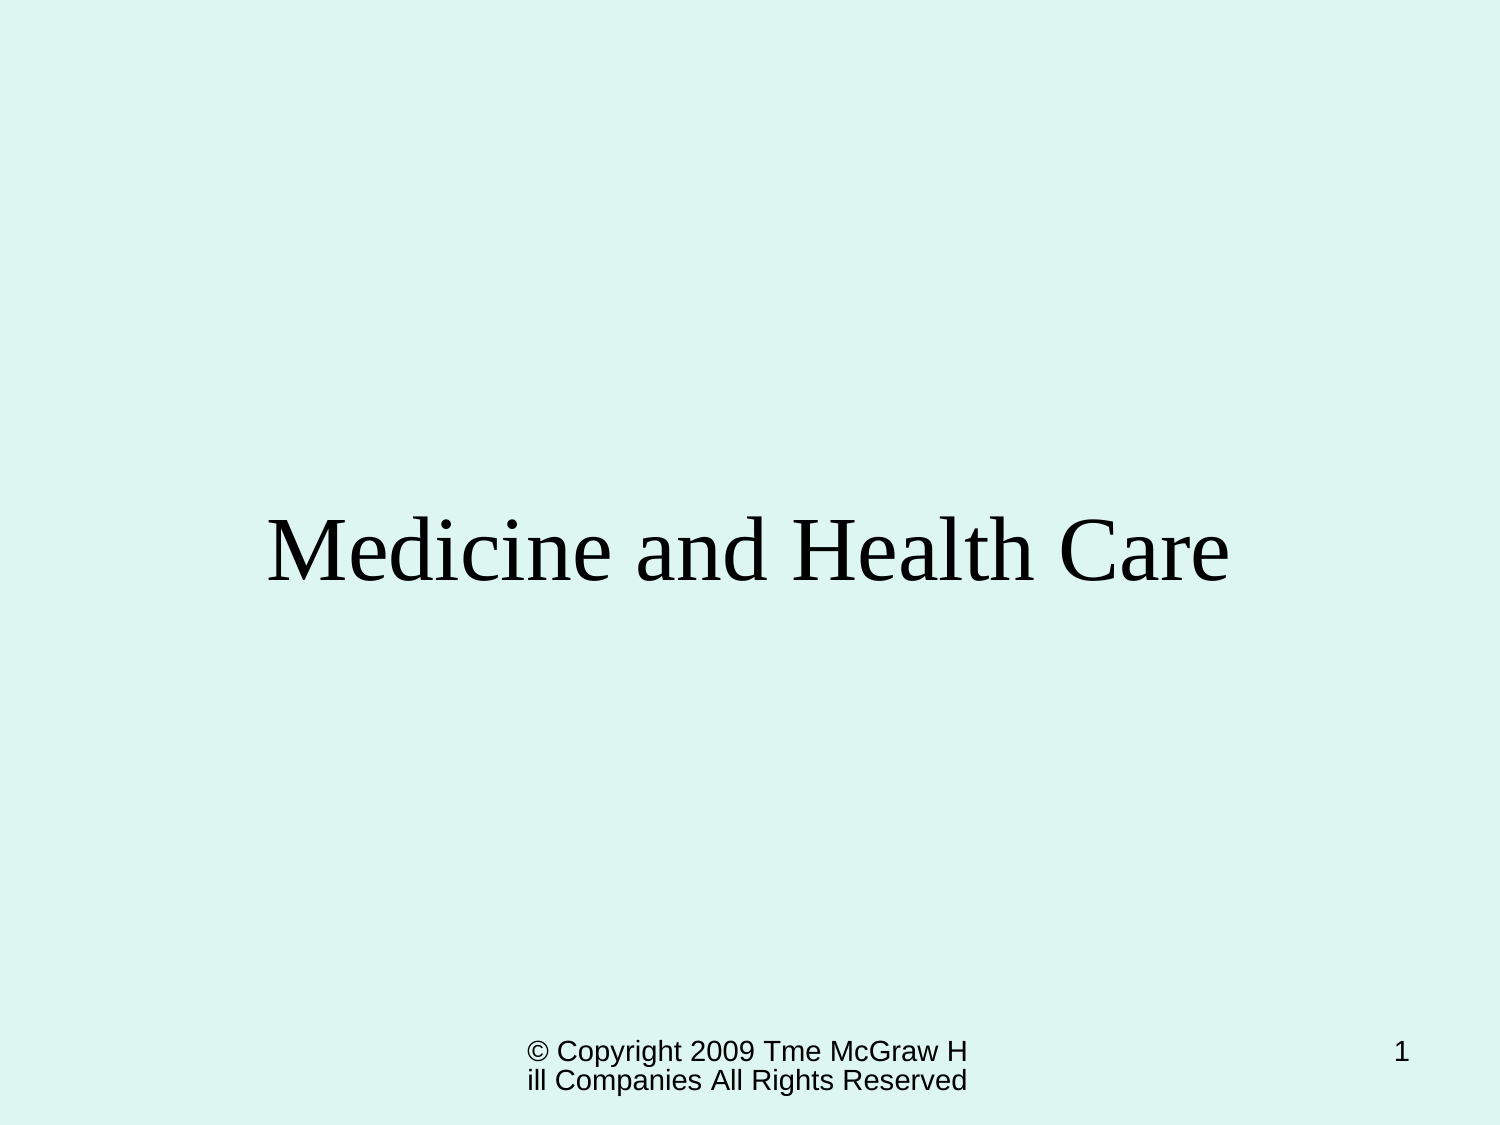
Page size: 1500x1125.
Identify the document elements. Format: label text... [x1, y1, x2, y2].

title Medicine and Health Care [75, 449, 1426, 638]
